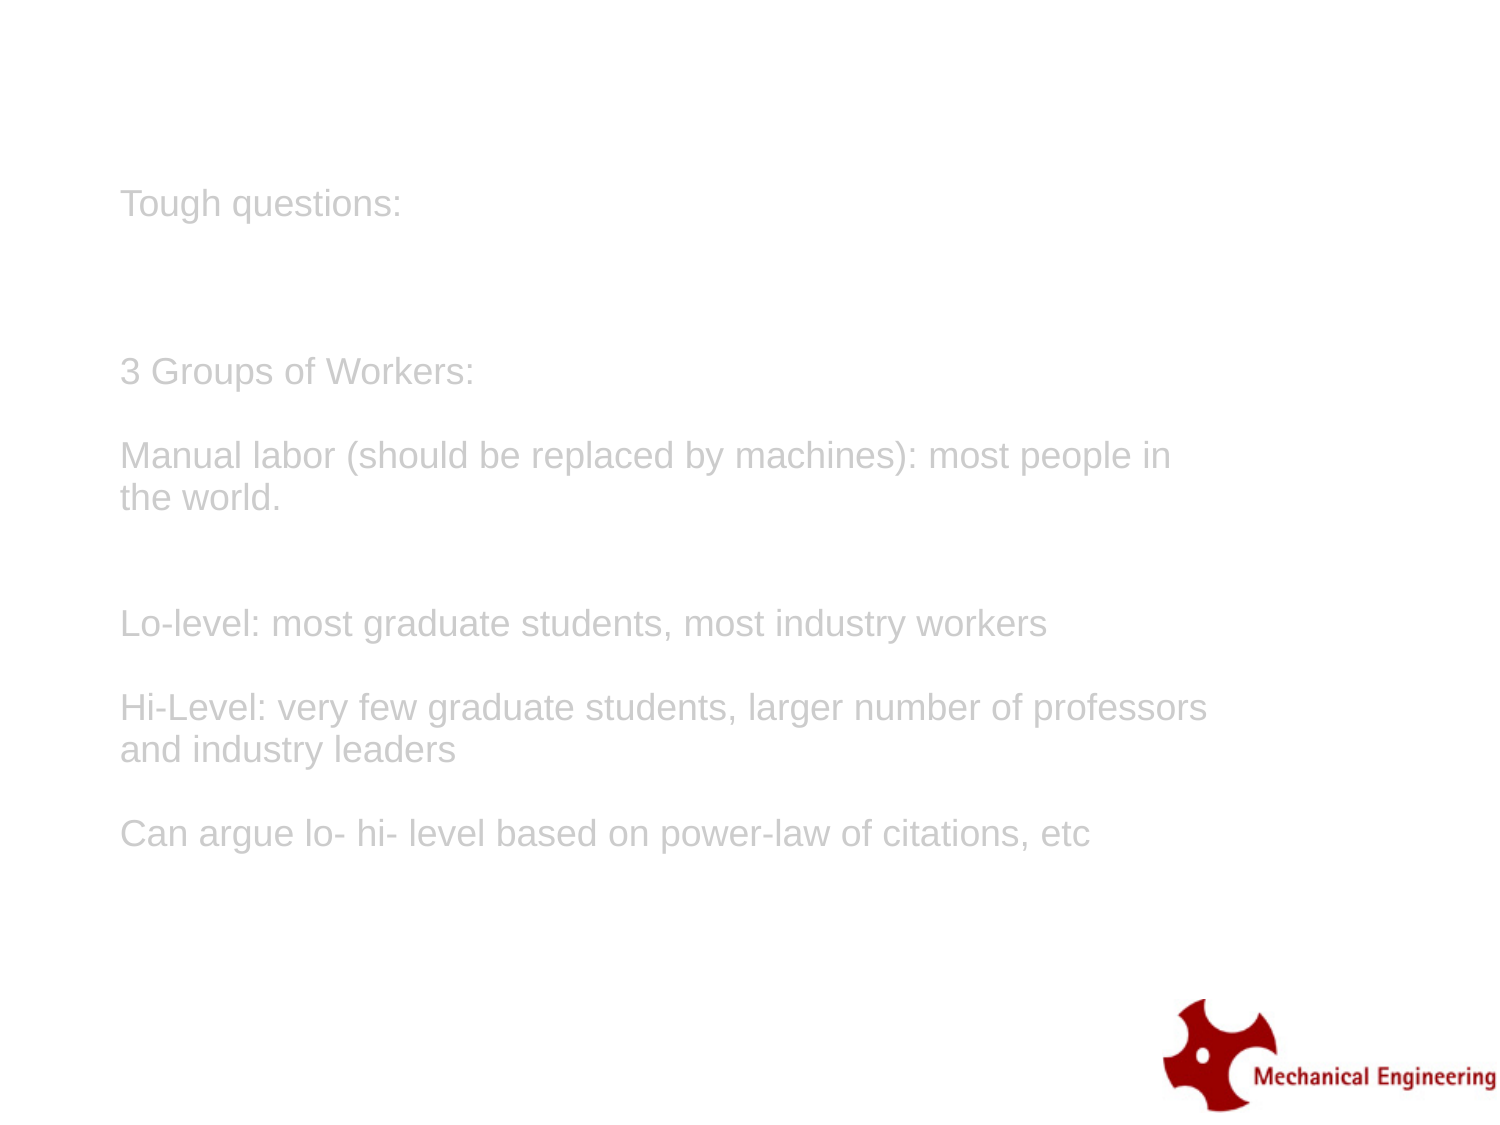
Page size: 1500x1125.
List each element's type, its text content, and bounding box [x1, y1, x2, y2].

picture [1162, 999, 1497, 1113]
text_box Tough questions: 3 Groups of Workers: Manual labor (should be replaced by machines): most people in the world. Lo-level: most graduate students, most industry workers Hi-Level: very few graduate students, larger number of professors and industry leaders Can argue lo- hi- level based on power-law of citations, etc [105, 175, 1231, 947]
